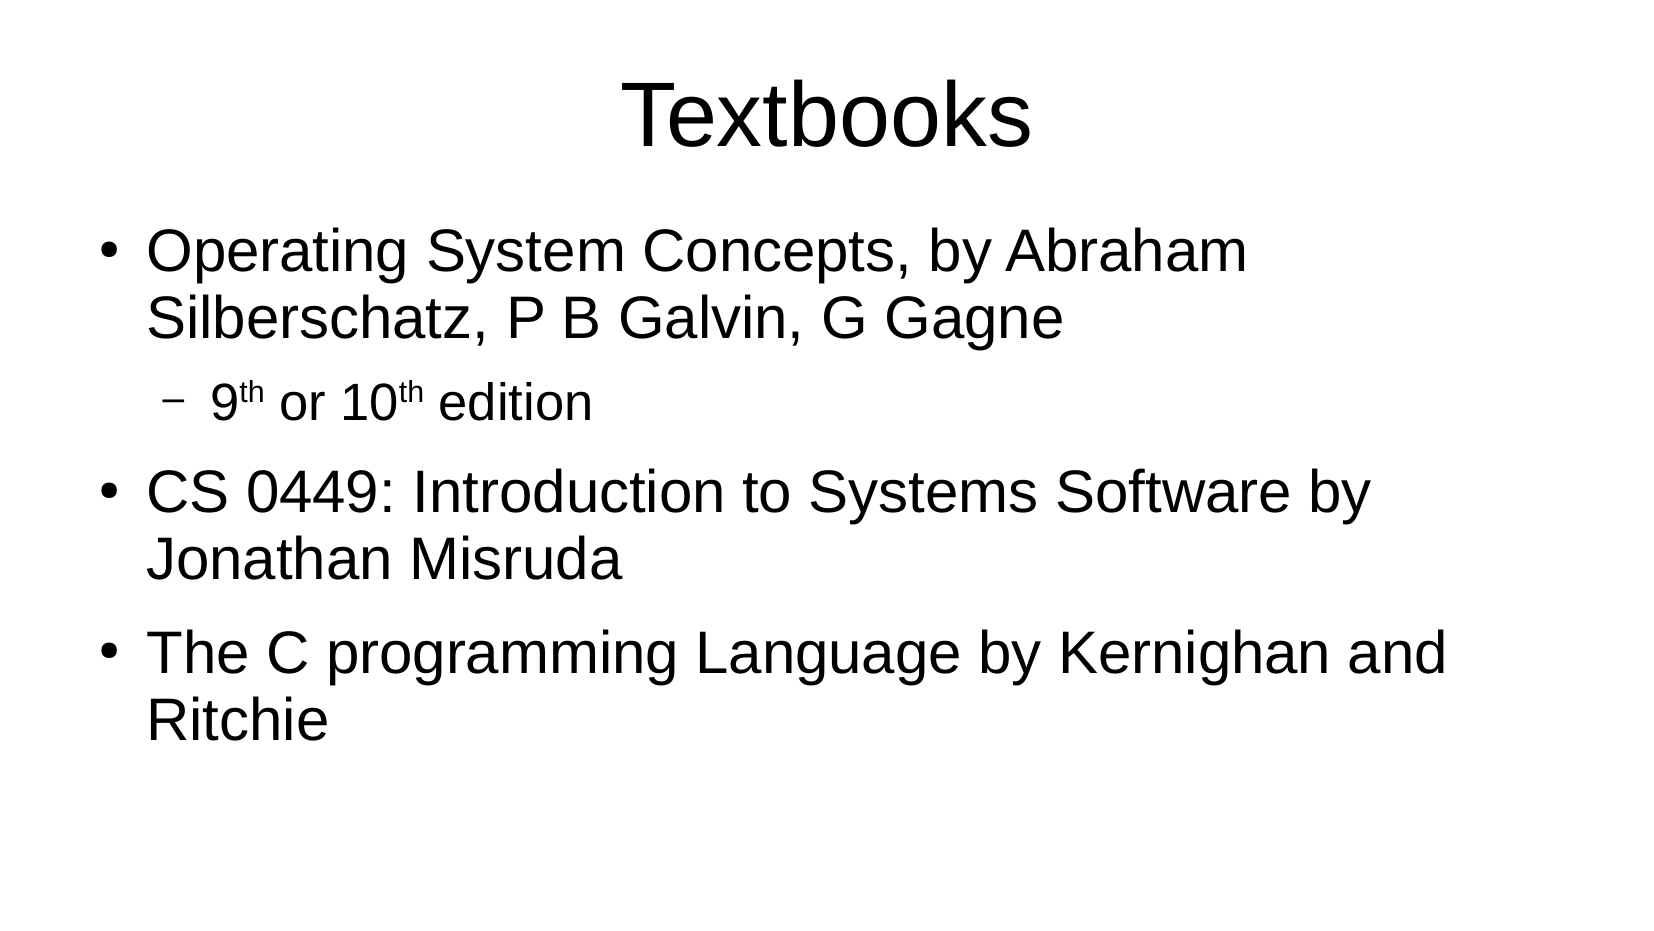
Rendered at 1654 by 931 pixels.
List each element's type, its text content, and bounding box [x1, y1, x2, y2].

list Operating System Concepts, by Abraham Silberschatz, P B Galvin, G Gagne 9th or 10th edition CS 0449: Introduction to Systems Software by Jonathan Misruda The C programming Language by Kernighan and Ritchie [82, 217, 1571, 758]
title Textbooks [82, 37, 1571, 193]
